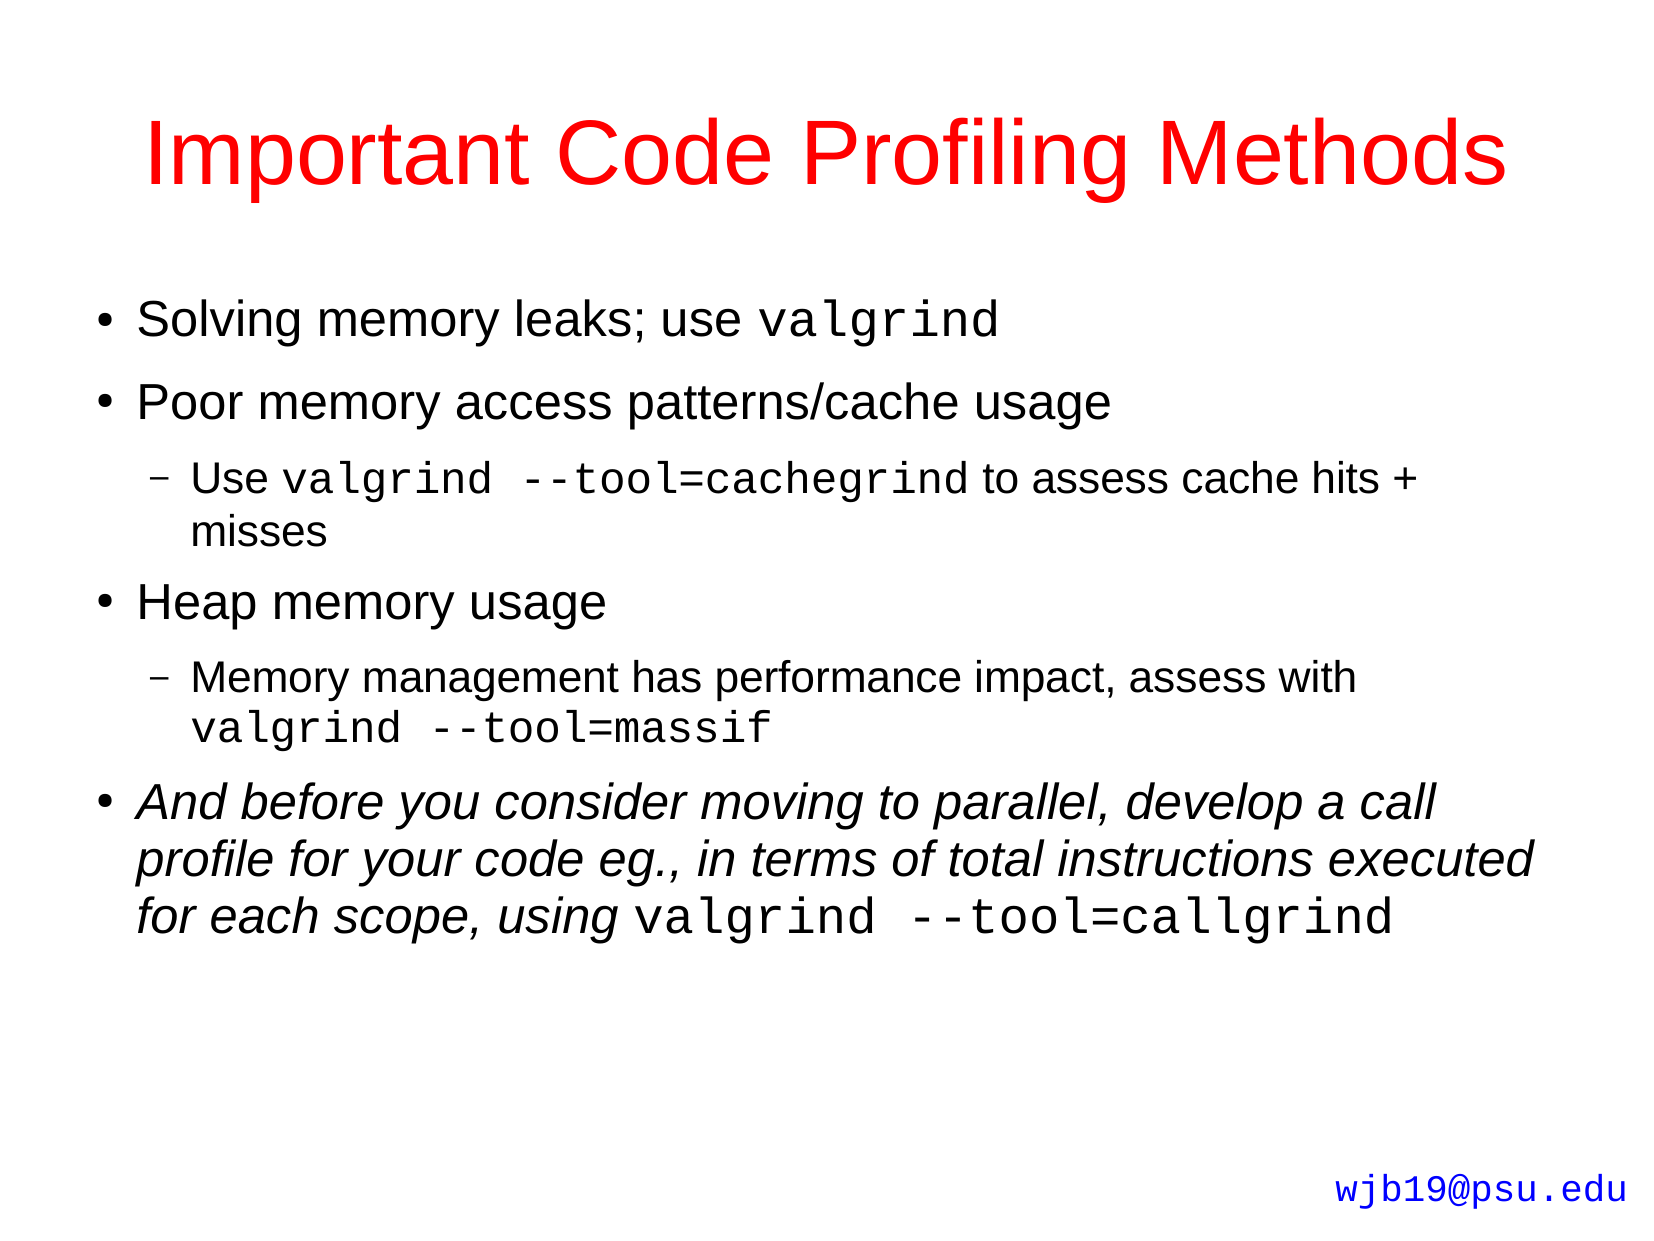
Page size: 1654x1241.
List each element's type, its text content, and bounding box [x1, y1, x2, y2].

list Solving memory leaks; use valgrind Poor memory access patterns/cache usage Use valgrind --tool=cachegrind to assess cache hits + misses Heap memory usage Memory management has performance impact, assess with valgrind --tool=massif And before you consider moving to parallel, develop a call profile for your code eg., in terms of total instructions executed for each scope, using valgrind --tool=callgrind [82, 290, 1538, 1010]
title Important Code Profiling Methods [82, 49, 1571, 257]
text_box wjb19@psu.edu [1320, 1162, 1643, 1220]
